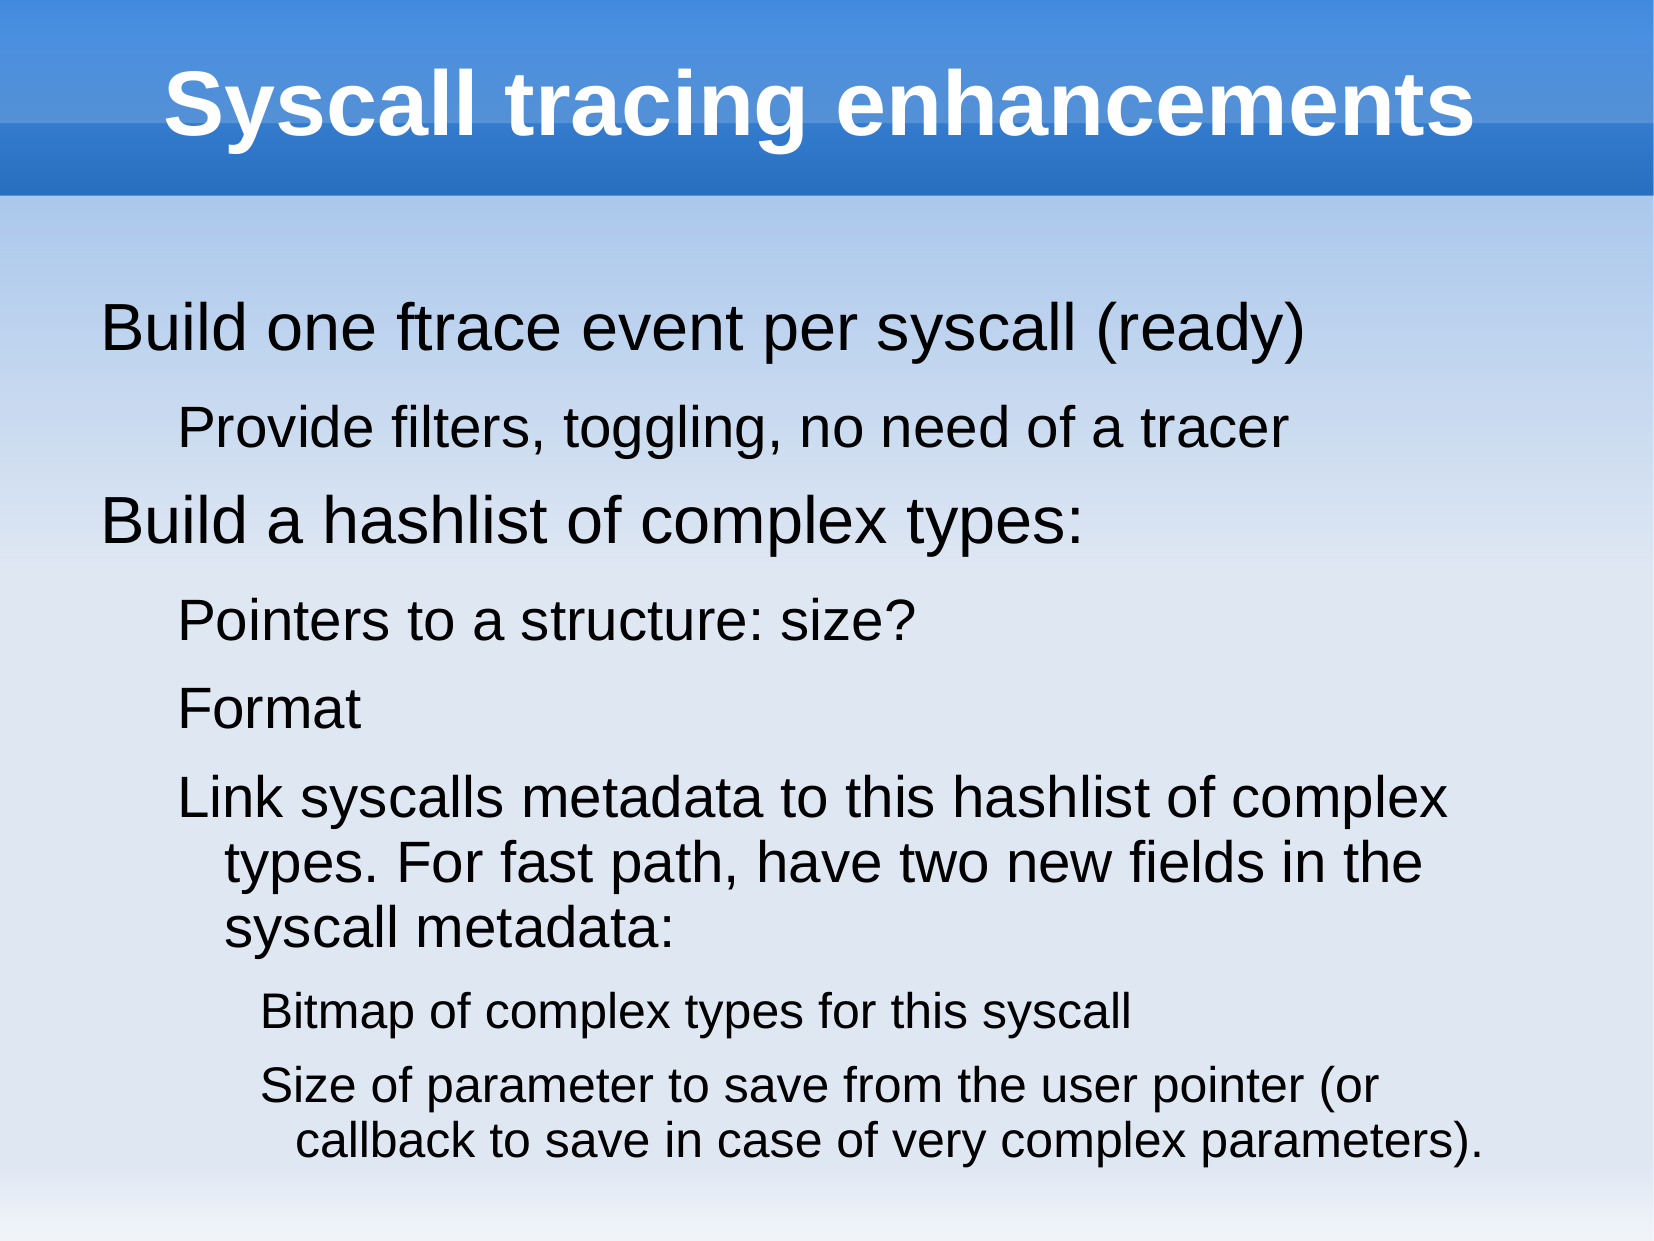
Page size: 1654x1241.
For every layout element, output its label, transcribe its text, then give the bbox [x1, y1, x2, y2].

picture [0, 0, 1654, 1241]
list Build one ftrace event per syscall (ready) Provide filters, toggling, no need of a tracer Build a hashlist of complex types: Pointers to a structure: size? Format Link syscalls metadata to this hashlist of complex types. For fast path, have two new fields in the syscall metadata: Bitmap of complex types for this syscall Size of parameter to save from the user pointer (or callback to save in case of very complex parameters). [82, 290, 1571, 1169]
title Syscall tracing enhancements [76, 7, 1565, 200]
